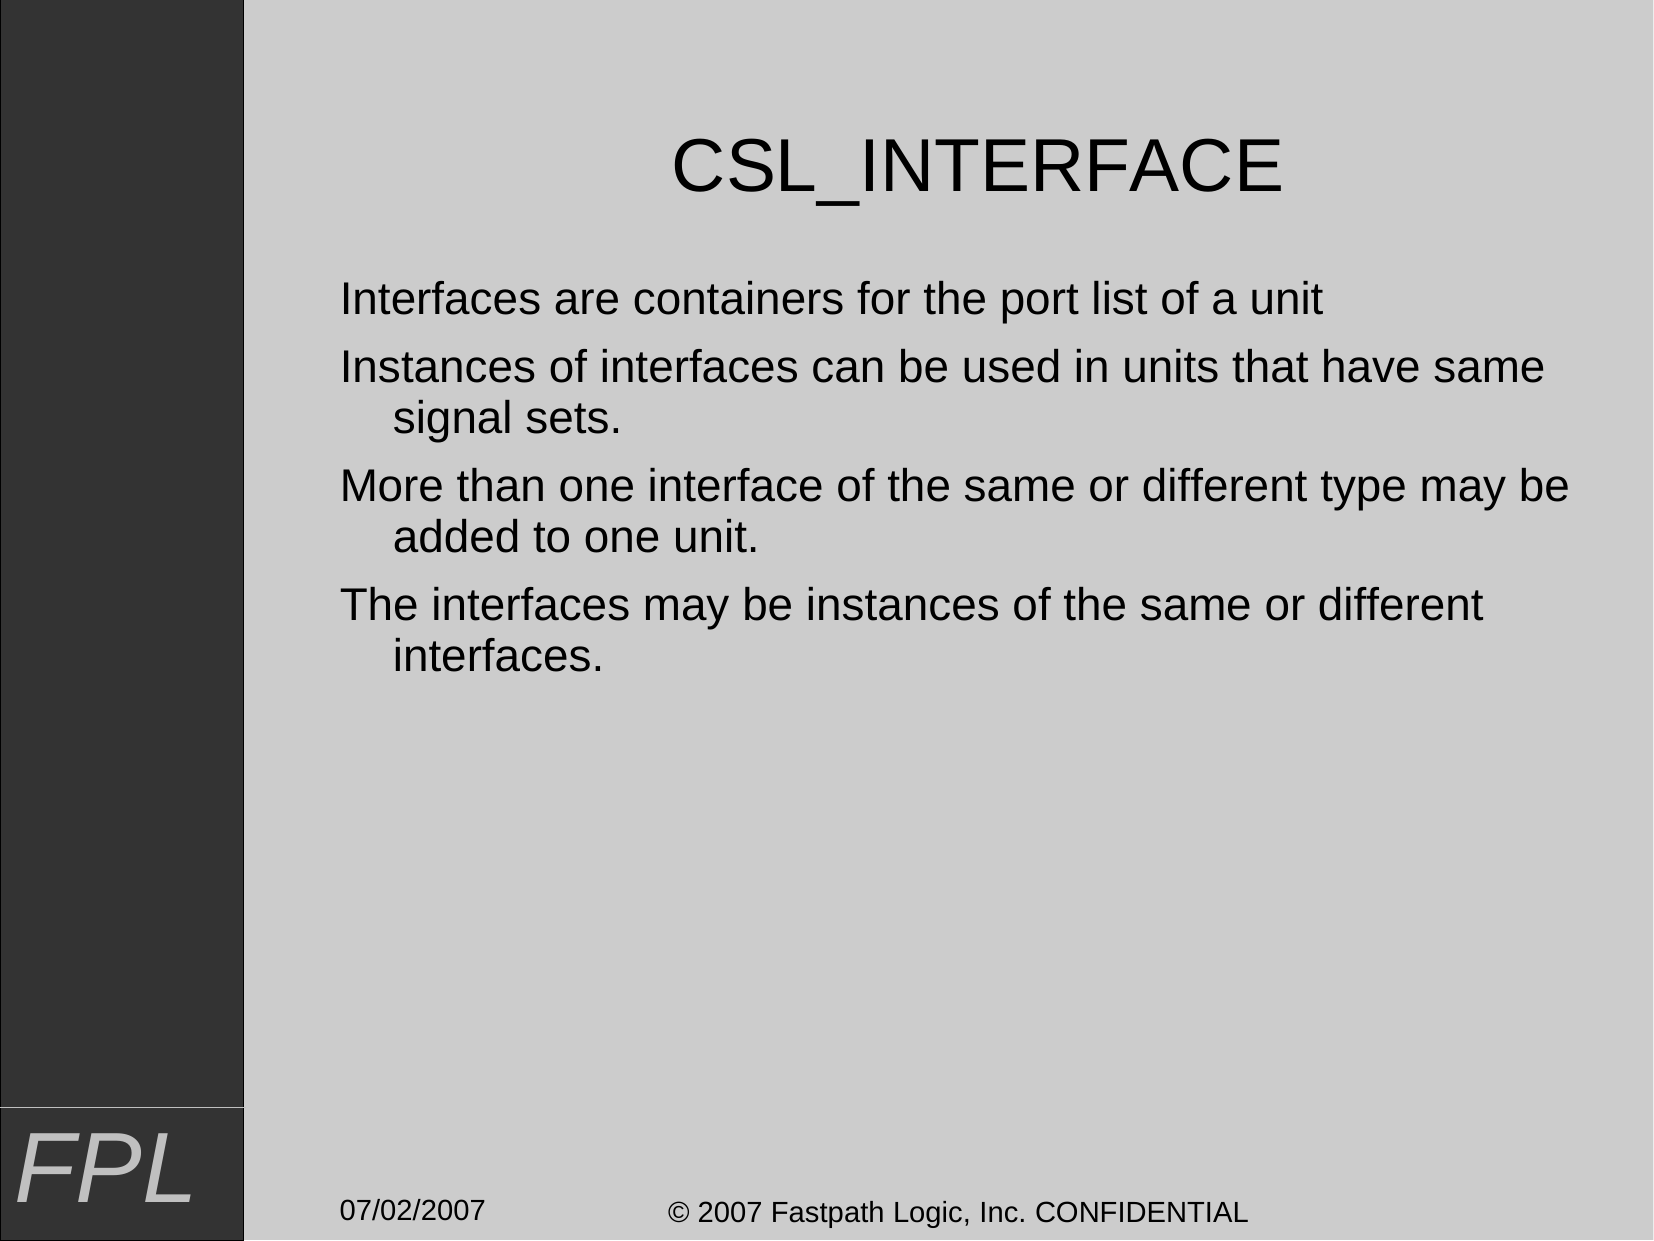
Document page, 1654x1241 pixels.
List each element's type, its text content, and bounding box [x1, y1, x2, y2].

title CSL_INTERFACE [427, 57, 1530, 272]
list Interfaces are containers for the port list of a unit Instances of interfaces can be used in units that have same signal sets. More than one interface of the same or different type may be added to one unit. The interfaces may be instances of the same or different interfaces. [322, 272, 1635, 1179]
